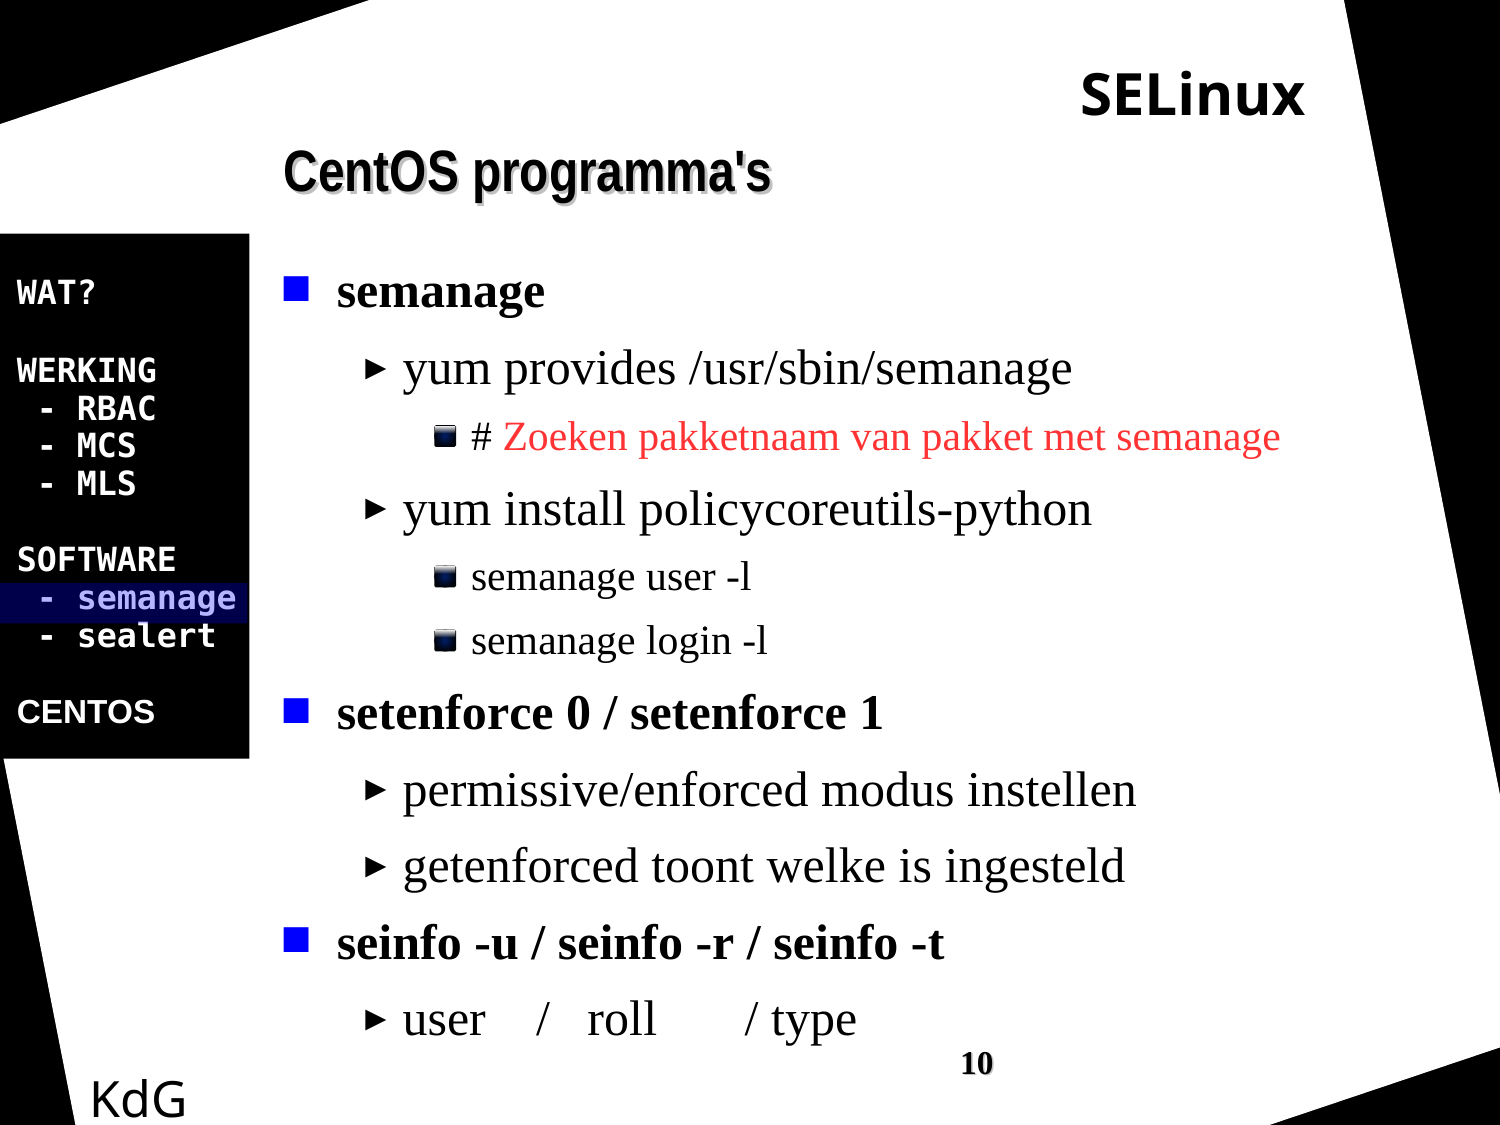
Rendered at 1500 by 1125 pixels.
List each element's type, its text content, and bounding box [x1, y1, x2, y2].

text_box [0, 582, 248, 624]
list semanage yum provides /usr/sbin/semanage # Zoeken pakketnaam van pakket met semanage yum install policycoreutils-python semanage user -l semanage login -l setenforce 0 / setenforce 1 permissive/enforced modus instellen getenforced toont welke is ingesteld seinfo -u / seinfo -r / seinfo -t user / roll / type [268, 246, 1468, 1055]
title CentOS programma's [268, 41, 1415, 246]
